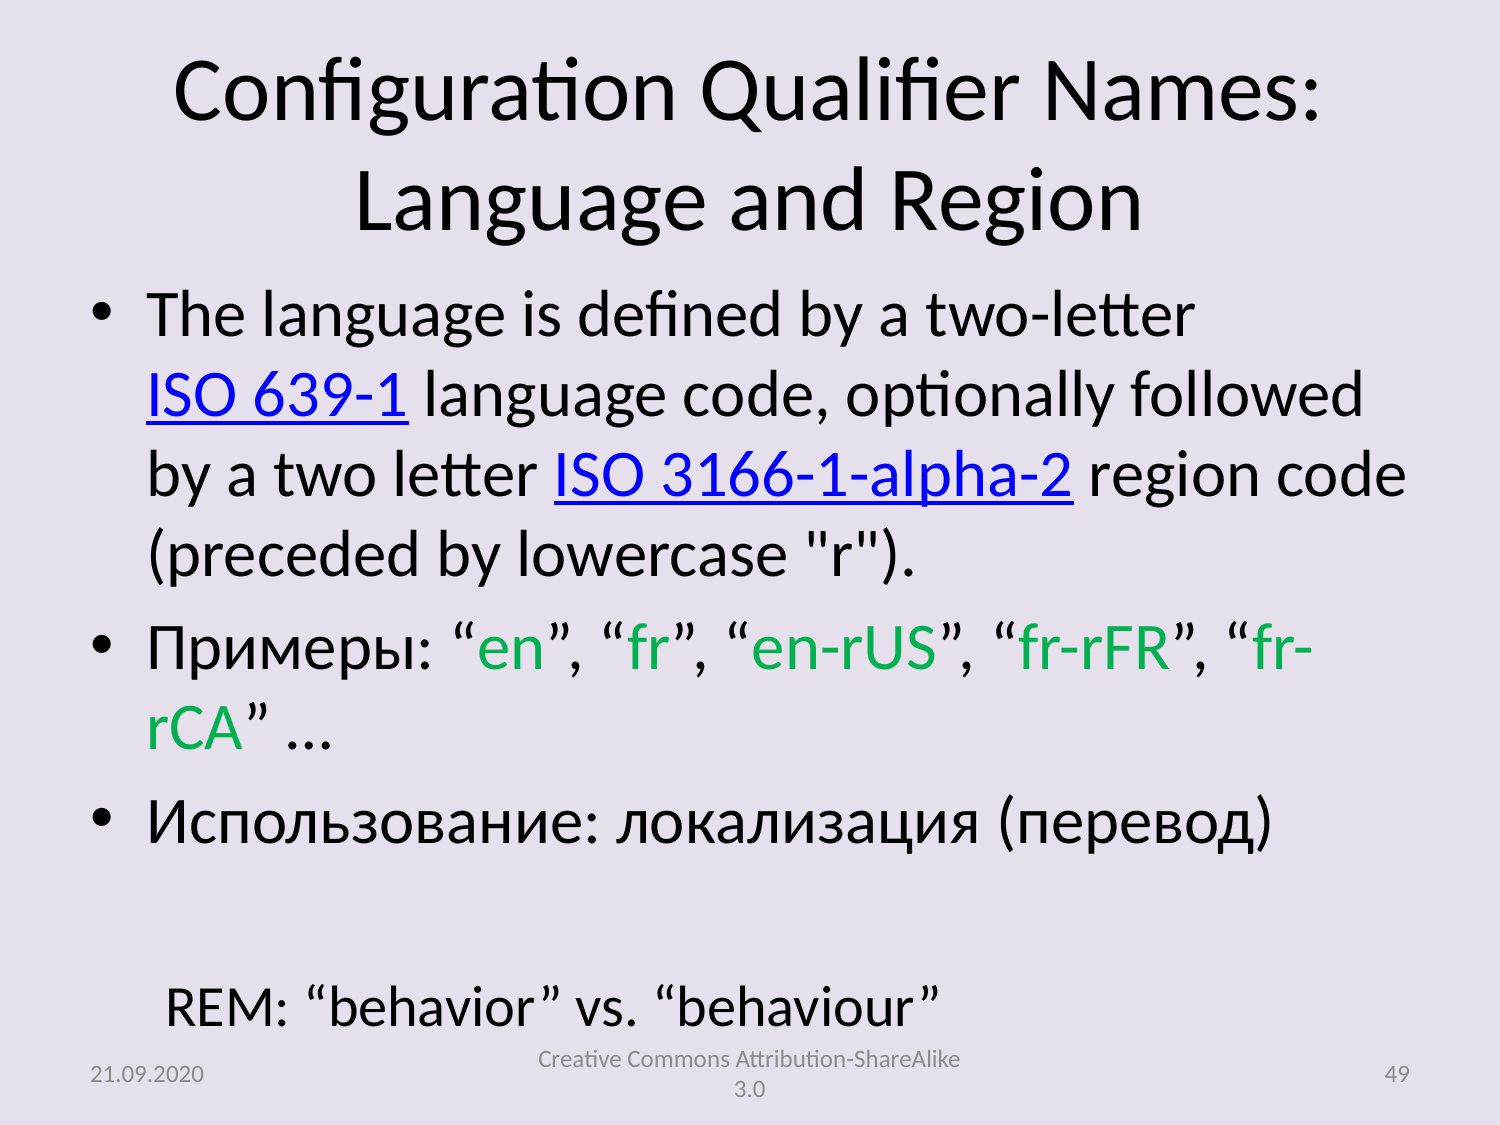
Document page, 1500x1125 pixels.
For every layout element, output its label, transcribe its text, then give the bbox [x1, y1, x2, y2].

title Configuration Qualifier Names: Language and Region [75, 45, 1425, 233]
list The language is defined by a two-letter ISO 639-1 language code, optionally followed by a two letter ISO 3166-1-alpha-2 region code (preceded by lowercase "r"). Примеры: “en”, “fr”, “en-rUS”, “fr-rFR”, “fr-rCA” … Использование: локализация (перевод) REM: “behavior” vs. “behaviour” [75, 262, 1425, 1005]
